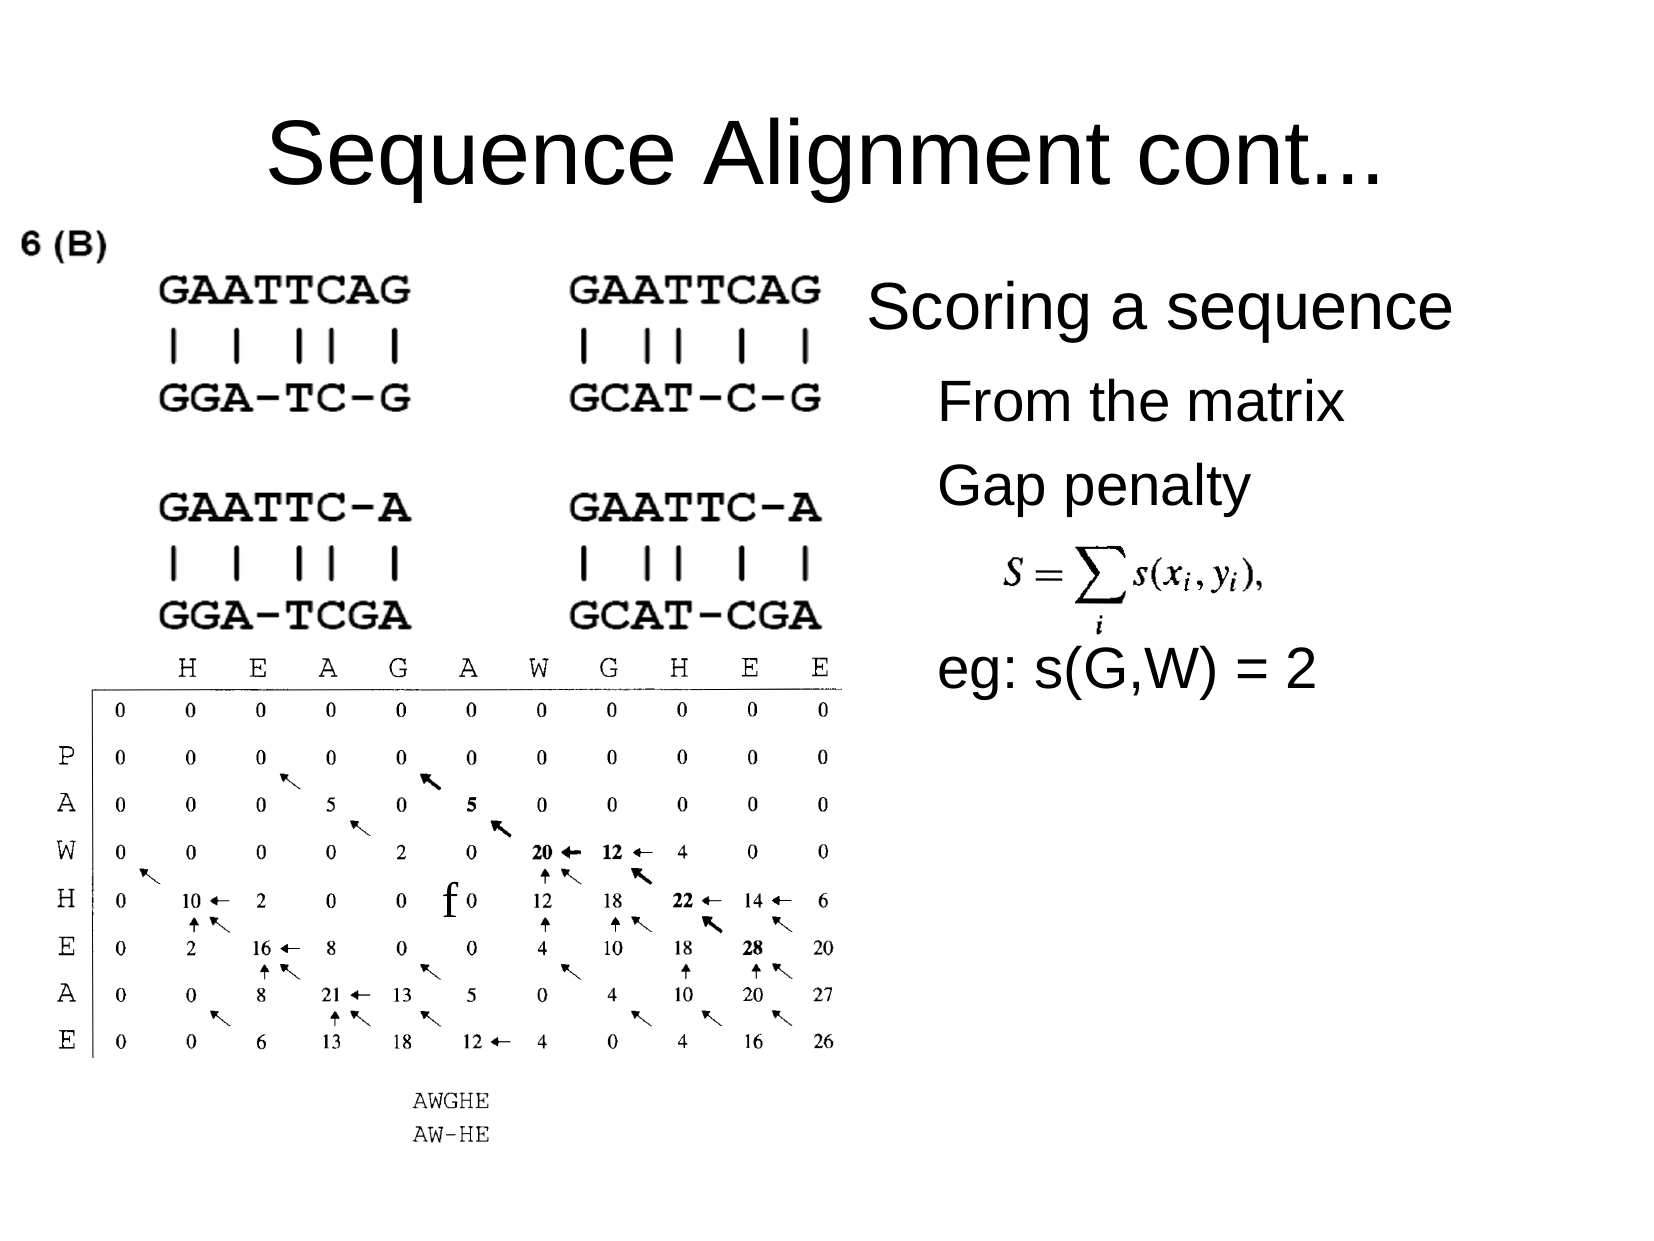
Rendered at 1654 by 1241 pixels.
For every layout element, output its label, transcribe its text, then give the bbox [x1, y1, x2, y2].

list Scoring a sequence From the matrix Gap penalty eg: s(G,W) = 2 [848, 268, 1576, 1088]
picture [900, 524, 1351, 638]
text_box f [37, 637, 863, 1161]
picture [15, 224, 826, 638]
title Sequence Alignment cont... [82, 49, 1571, 257]
